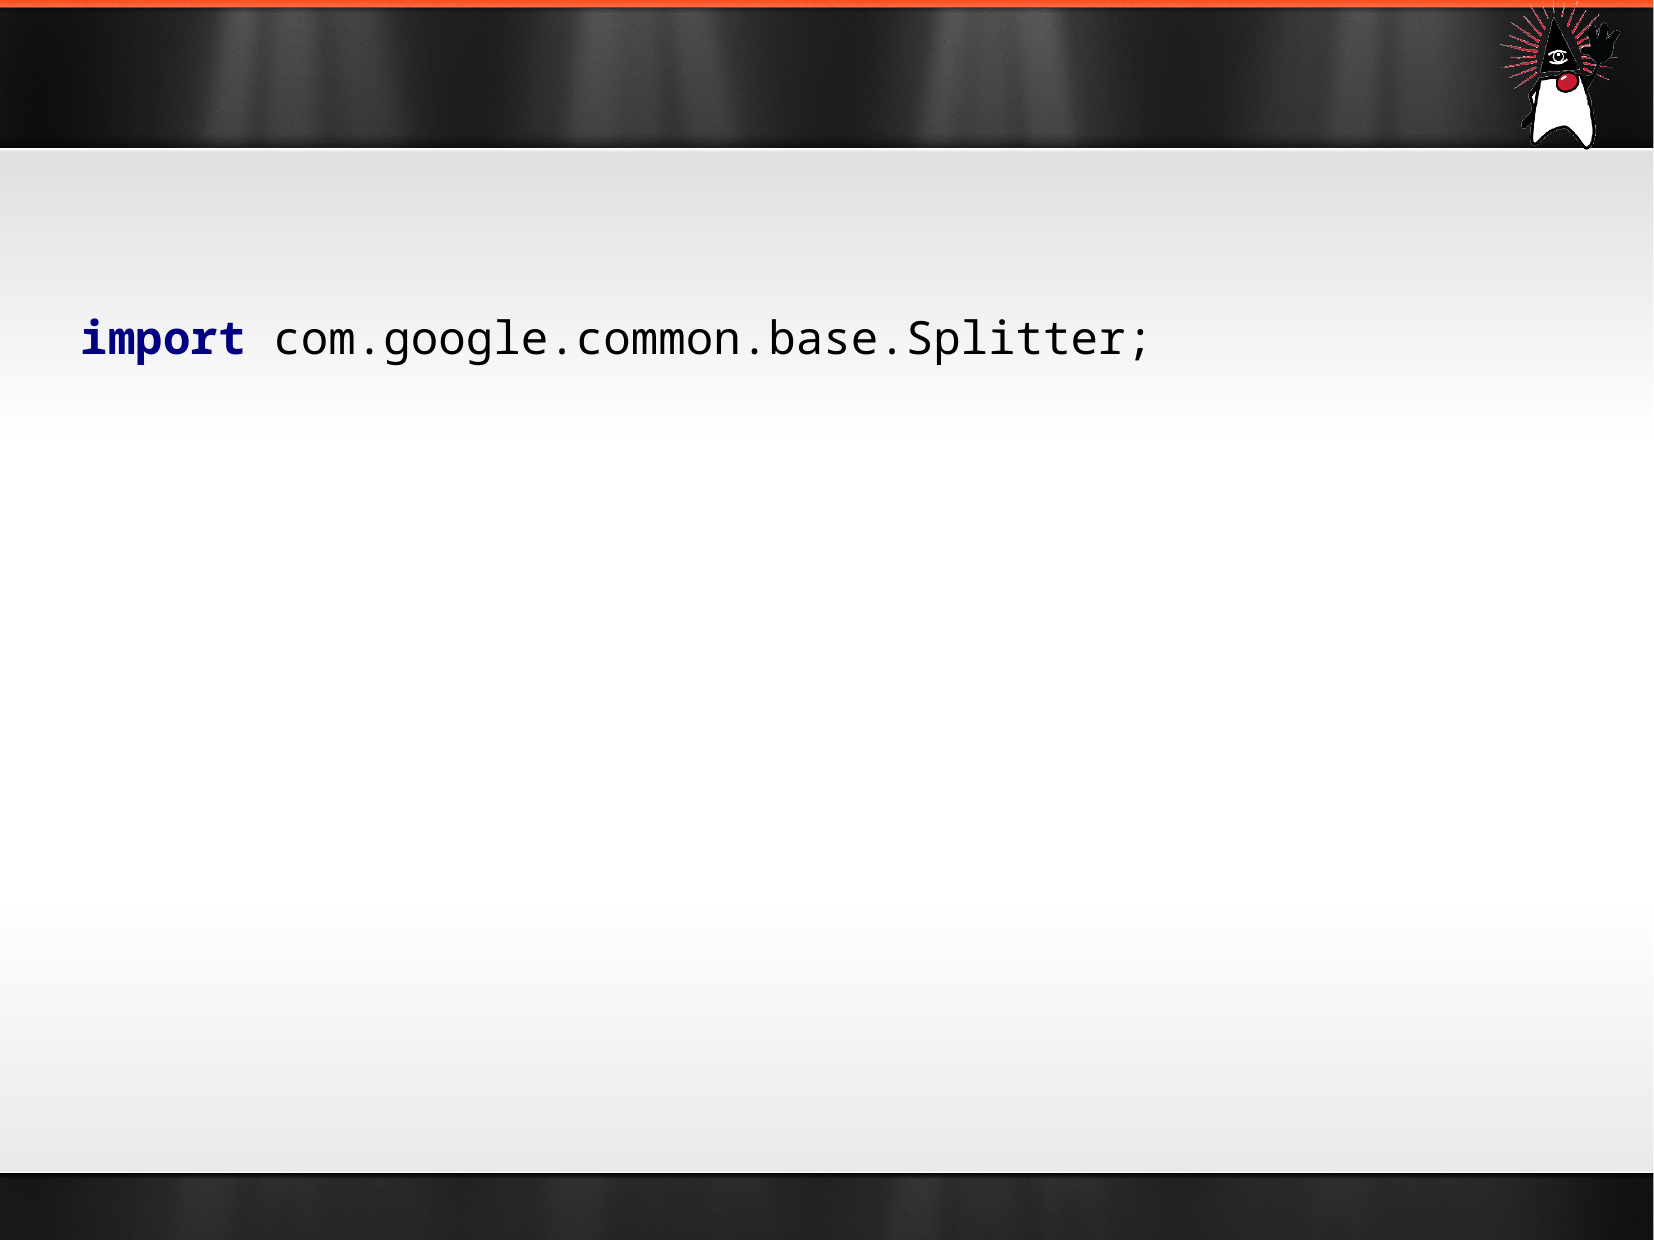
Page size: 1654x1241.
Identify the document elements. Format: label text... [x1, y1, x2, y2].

picture [0, 0, 1654, 1240]
subtitle import com.google.common.base.Splitter; [80, 305, 1654, 1125]
